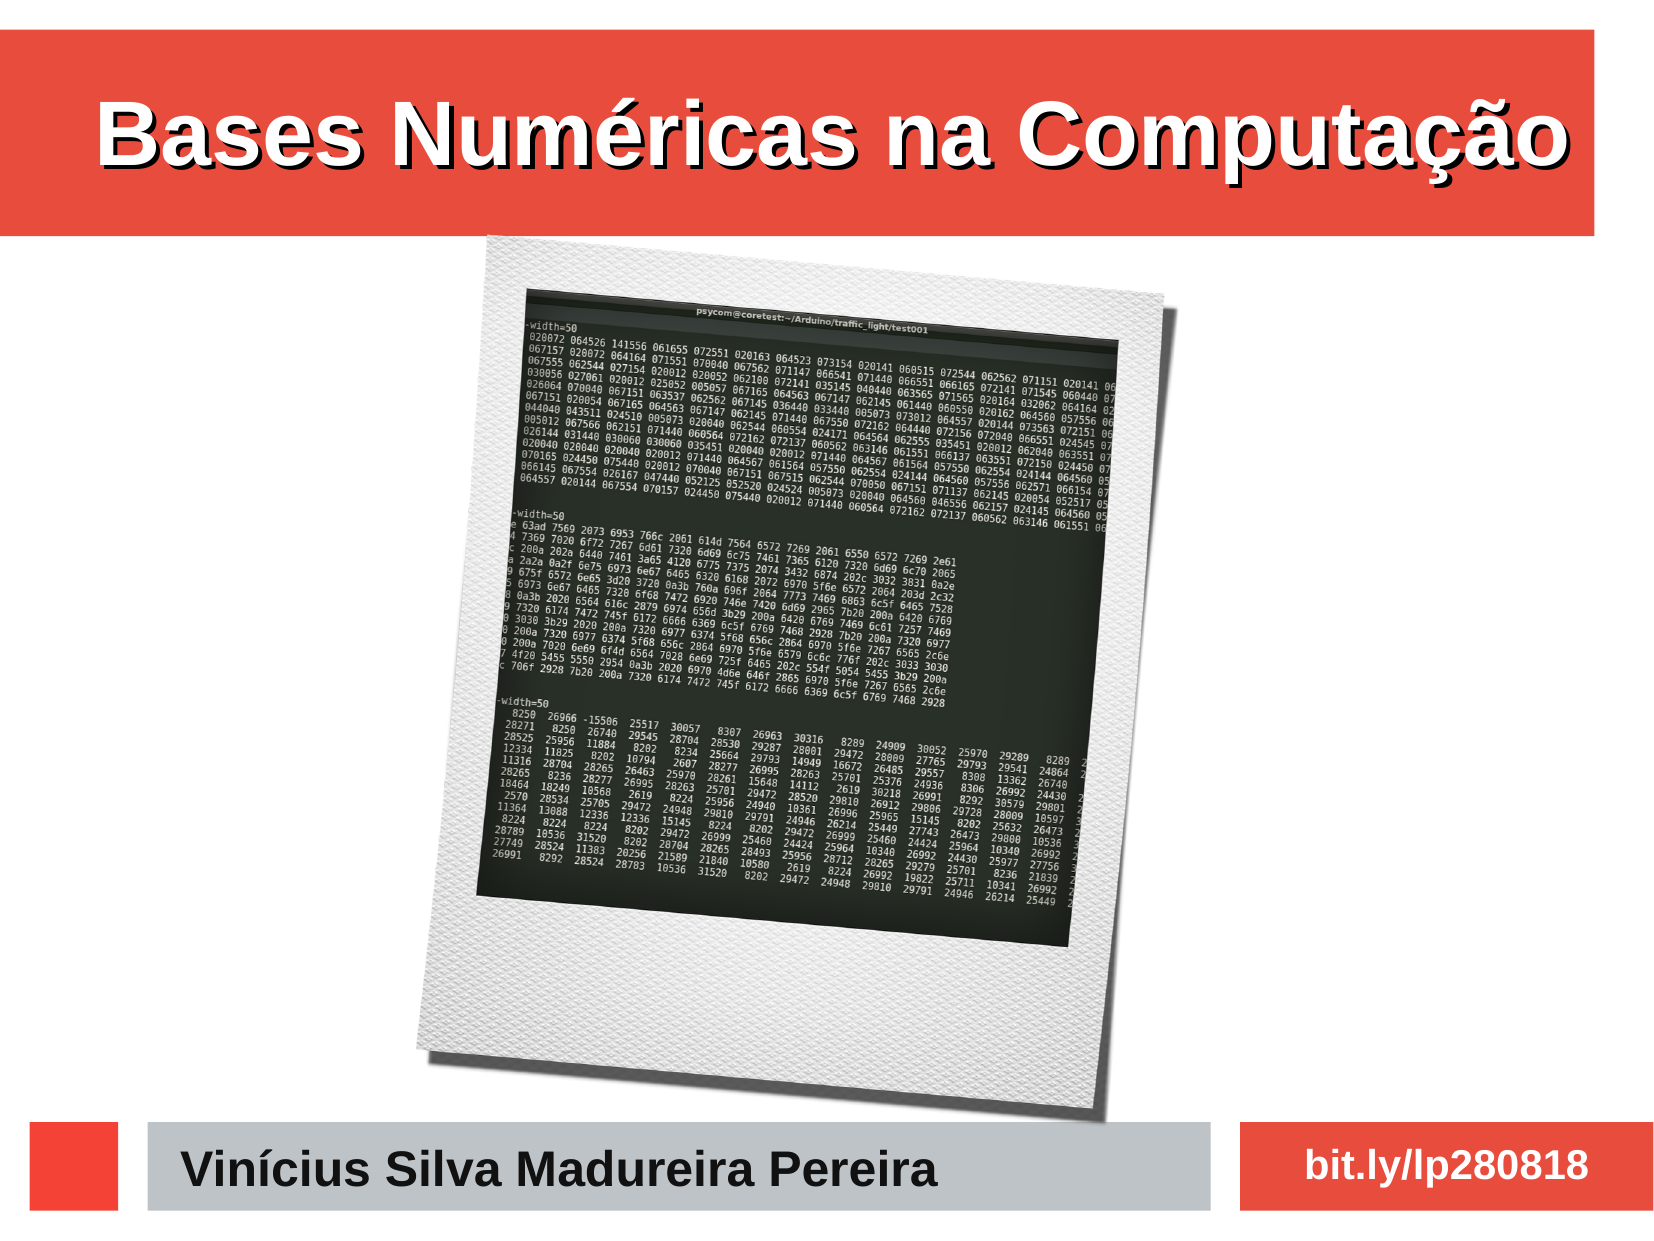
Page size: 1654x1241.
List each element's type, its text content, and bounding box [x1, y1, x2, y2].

text_box bit.ly/lp280818 [1228, 1133, 1654, 1205]
title Bases Numéricas na Computação [94, 0, 1607, 185]
picture [415, 234, 1182, 1128]
text_box Vinícius Silva Madureira Pereira [165, 1133, 1170, 1205]
